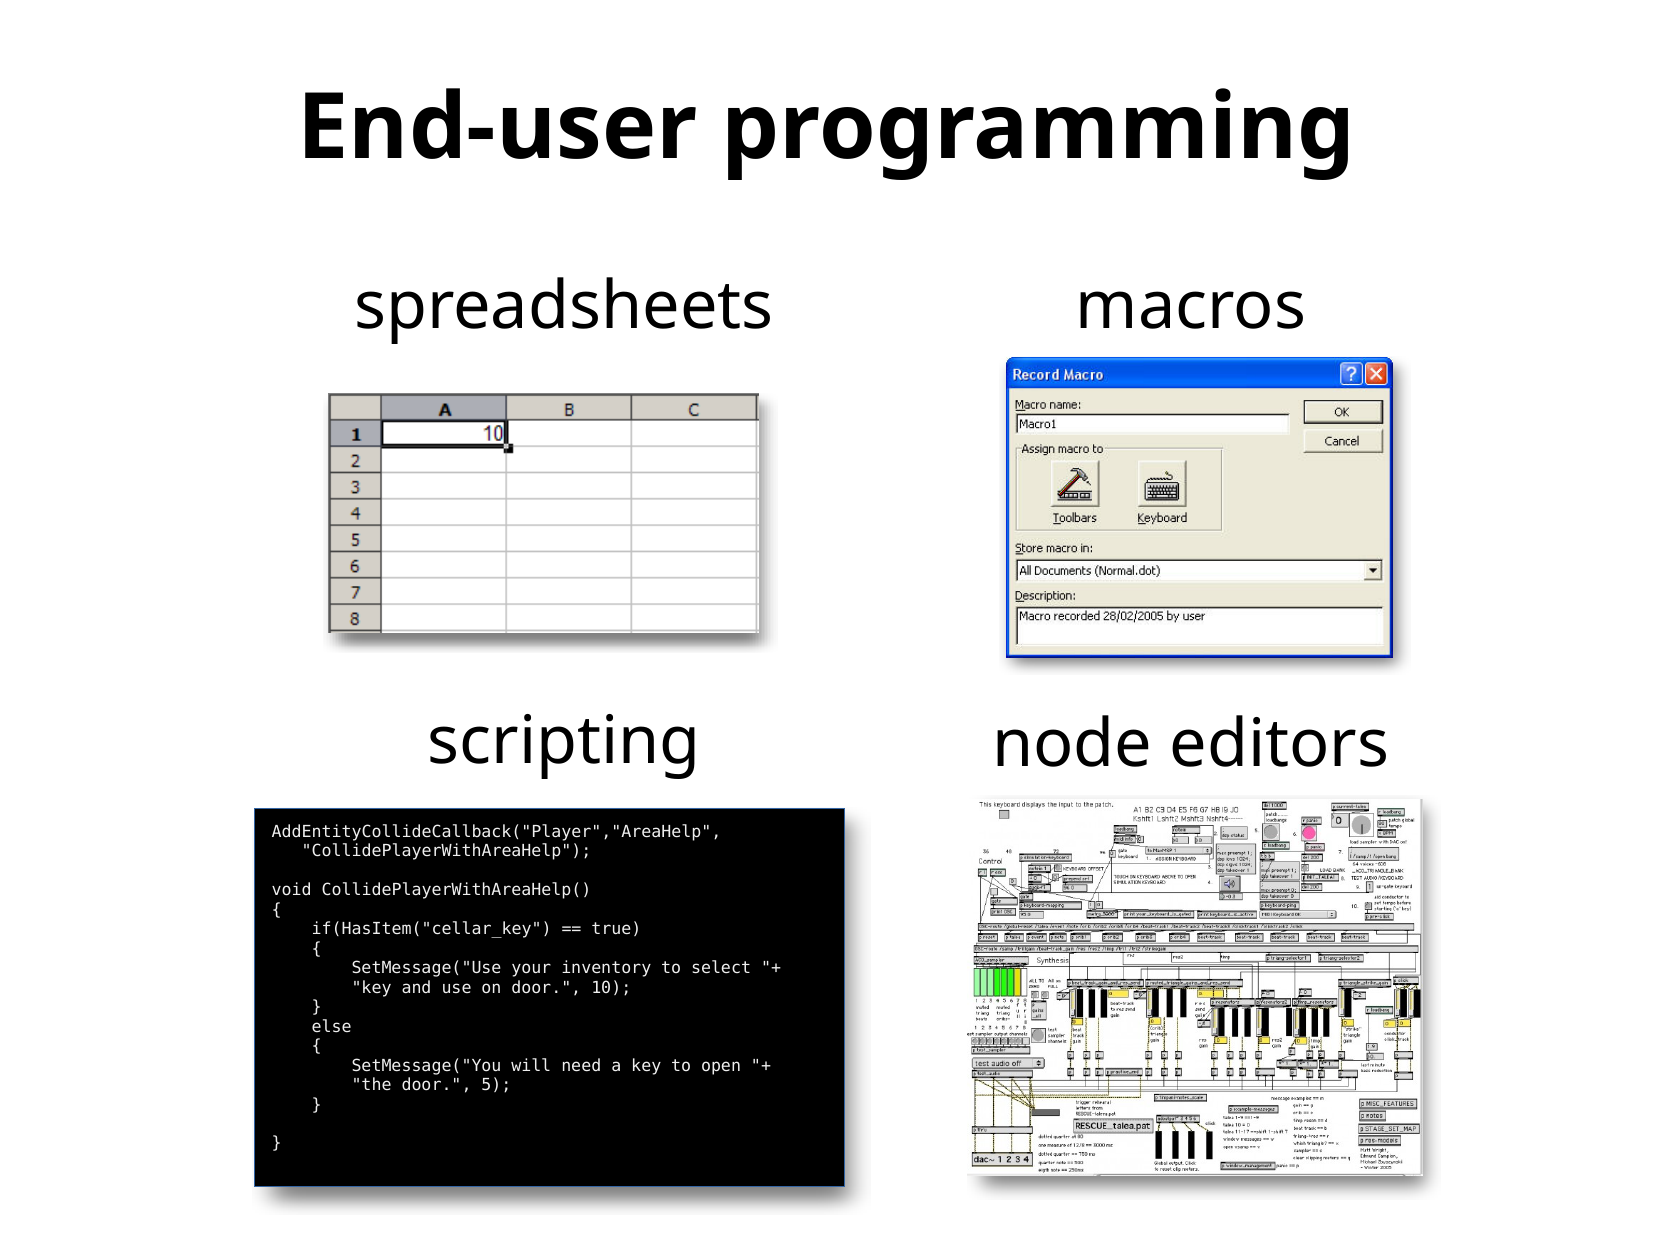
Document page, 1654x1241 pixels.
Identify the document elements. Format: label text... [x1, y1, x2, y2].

picture [999, 356, 1411, 676]
picture [967, 795, 1441, 1201]
picture [323, 393, 778, 653]
text_box node editors [864, 694, 1519, 786]
title End-user programming [82, 19, 1571, 227]
text_box [254, 808, 845, 1187]
picture [252, 807, 871, 1216]
text_box AddEntityCollideCallback("Player","AreaHelp", "CollidePlayerWithAreaHelp"); void CollidePlayerWithAreaHelp() { if(HasItem("cellar_key") == true) { SetMessage("Use your inventory to select "+ "key and use on door.", 10); } else { SetMessage("You will need a key to open "+ "the door.", 5); } } [256, 814, 860, 1182]
text_box macros [864, 257, 1519, 349]
text_box scripting [237, 692, 892, 784]
text_box spreadsheets [237, 257, 864, 349]
